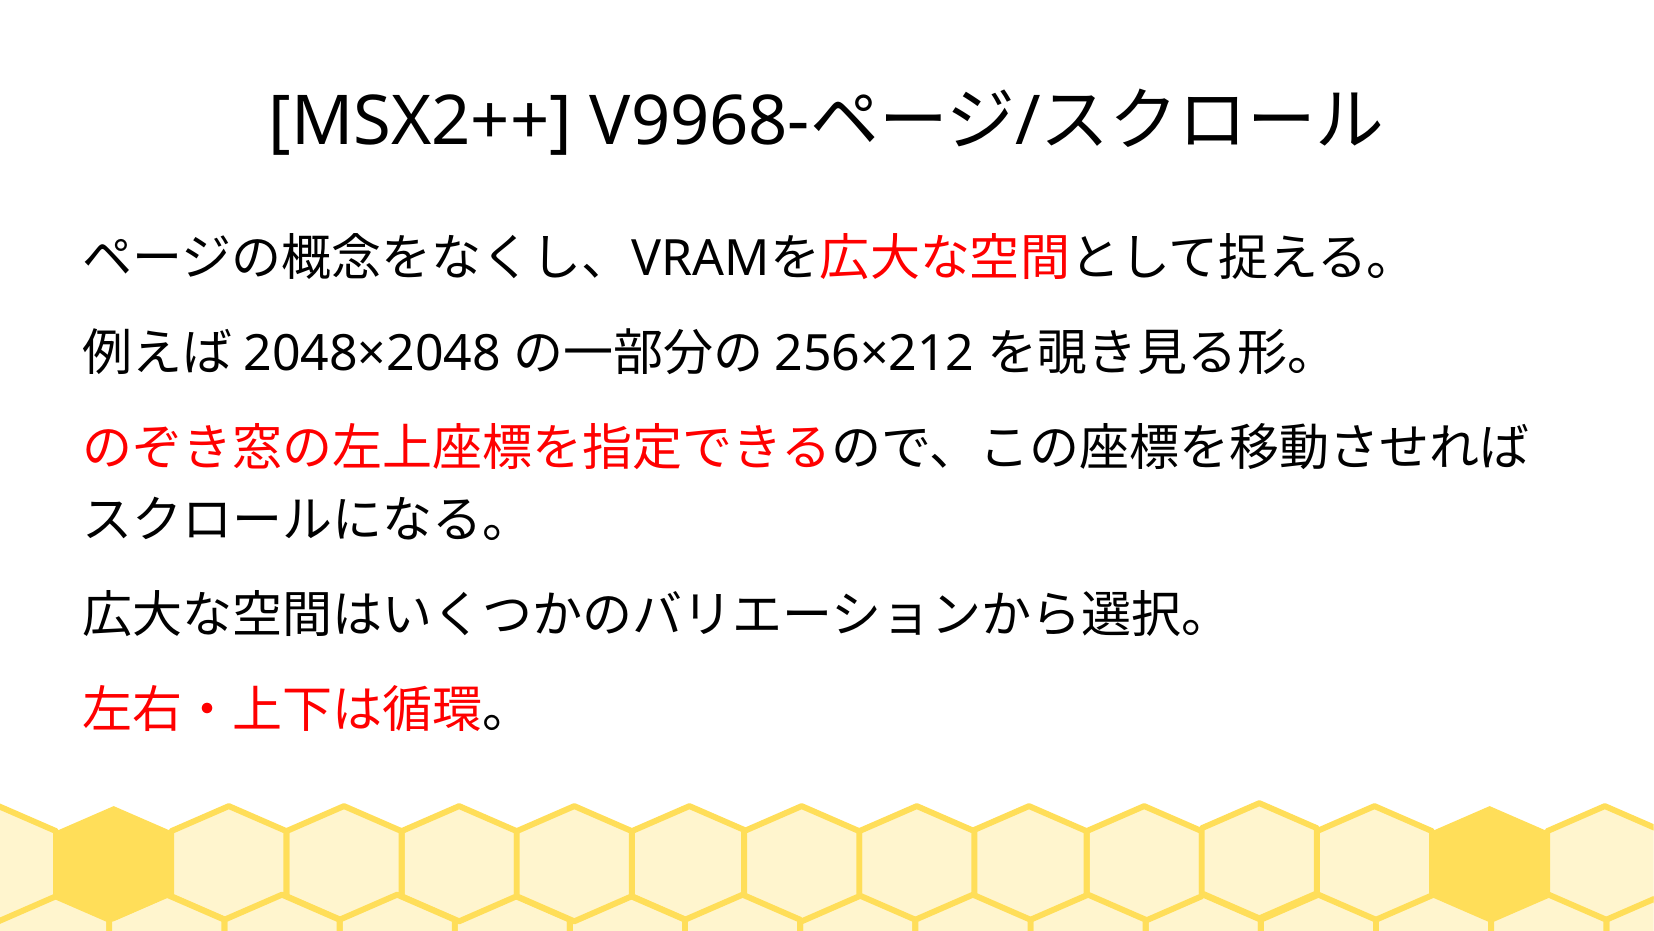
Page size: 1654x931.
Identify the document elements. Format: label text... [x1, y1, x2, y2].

list ページの概念をなくし、VRAMを広大な空間として捉える。 例えば 2048×2048 の一部分の 256×212 を覗き見る形。 のぞき窓の左上座標を指定できるので、この座標を移動させればスクロールになる。 広大な空間はいくつかのバリエーションから選択。 左右・上下は循環。 [82, 217, 1571, 758]
title [MSX2++] V9968-ページ/スクロール [82, 37, 1571, 193]
